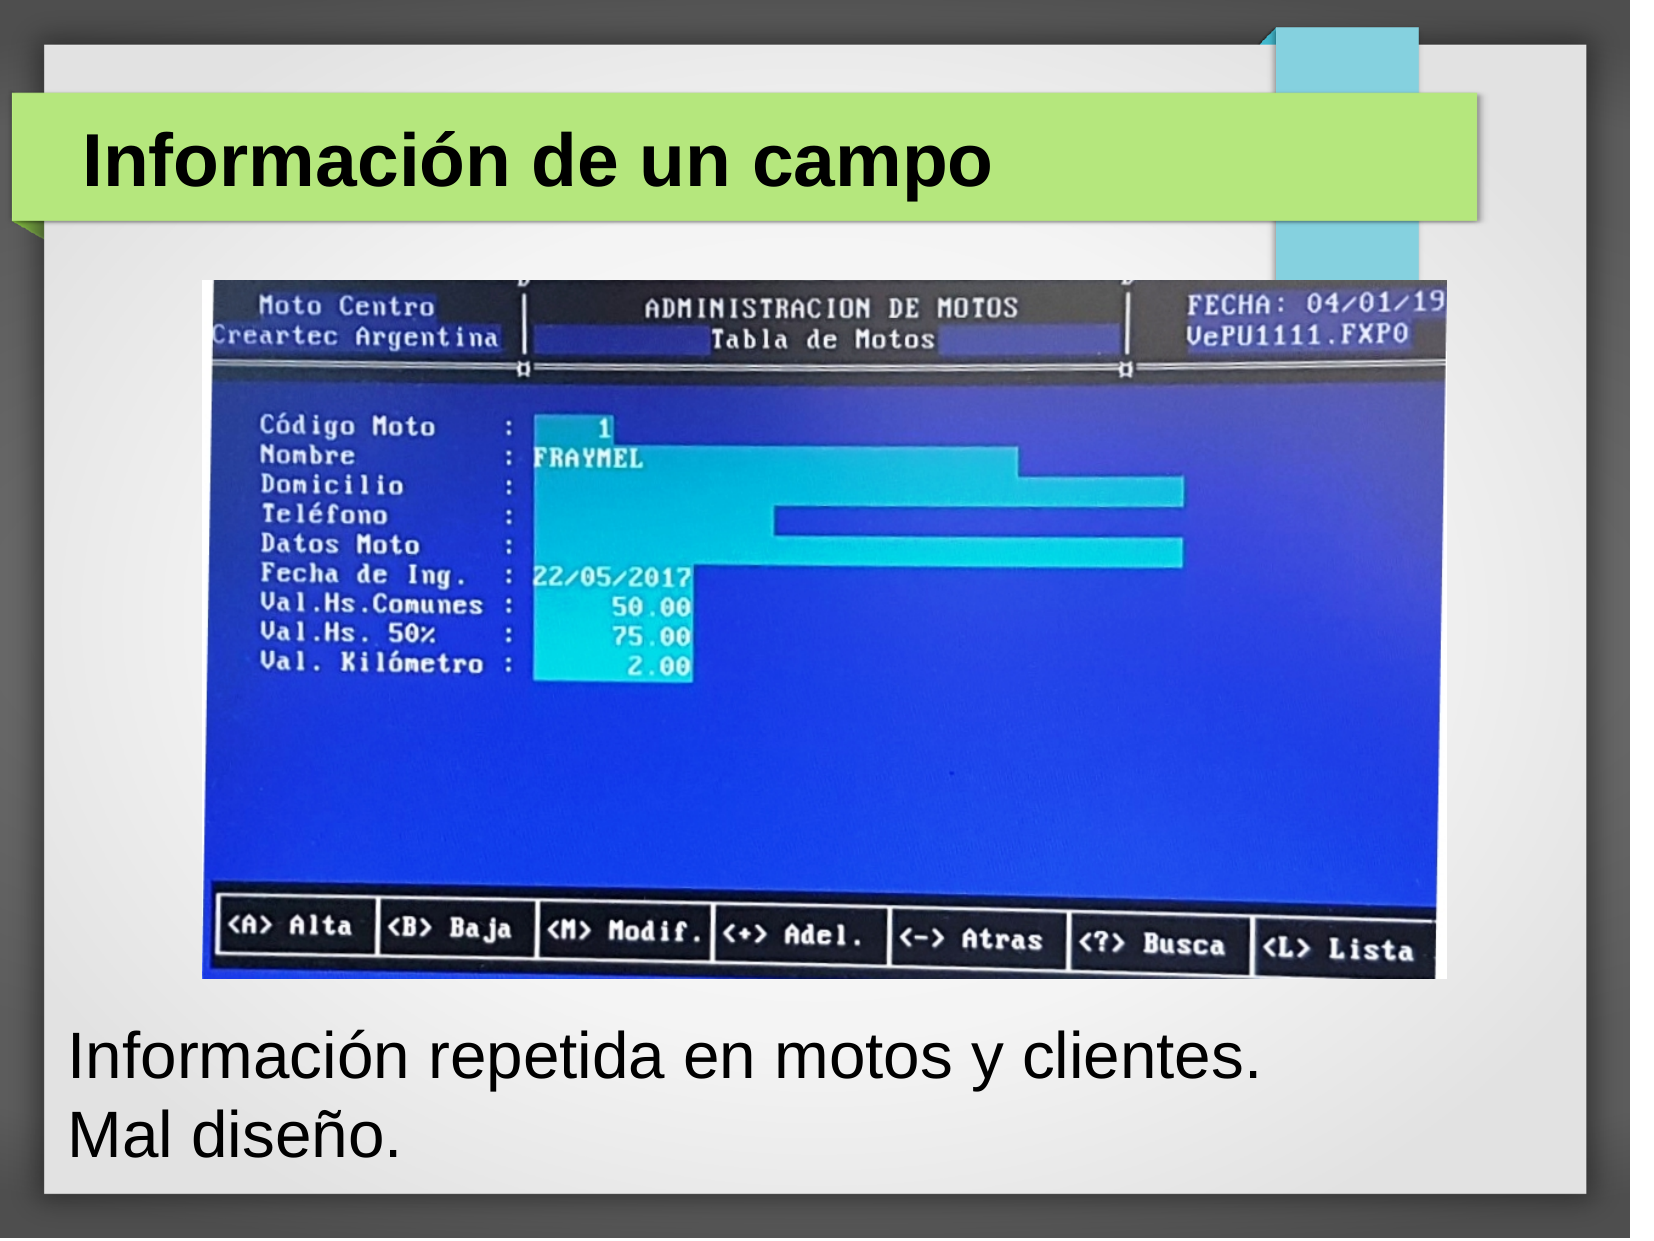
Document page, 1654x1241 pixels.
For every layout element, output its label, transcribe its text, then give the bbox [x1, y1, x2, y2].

picture [0, 0, 1630, 1238]
text_box Información de un campo [82, 112, 1440, 201]
text_box Información repetida en motos y clientes. Mal diseño. [51, 1012, 1584, 1186]
